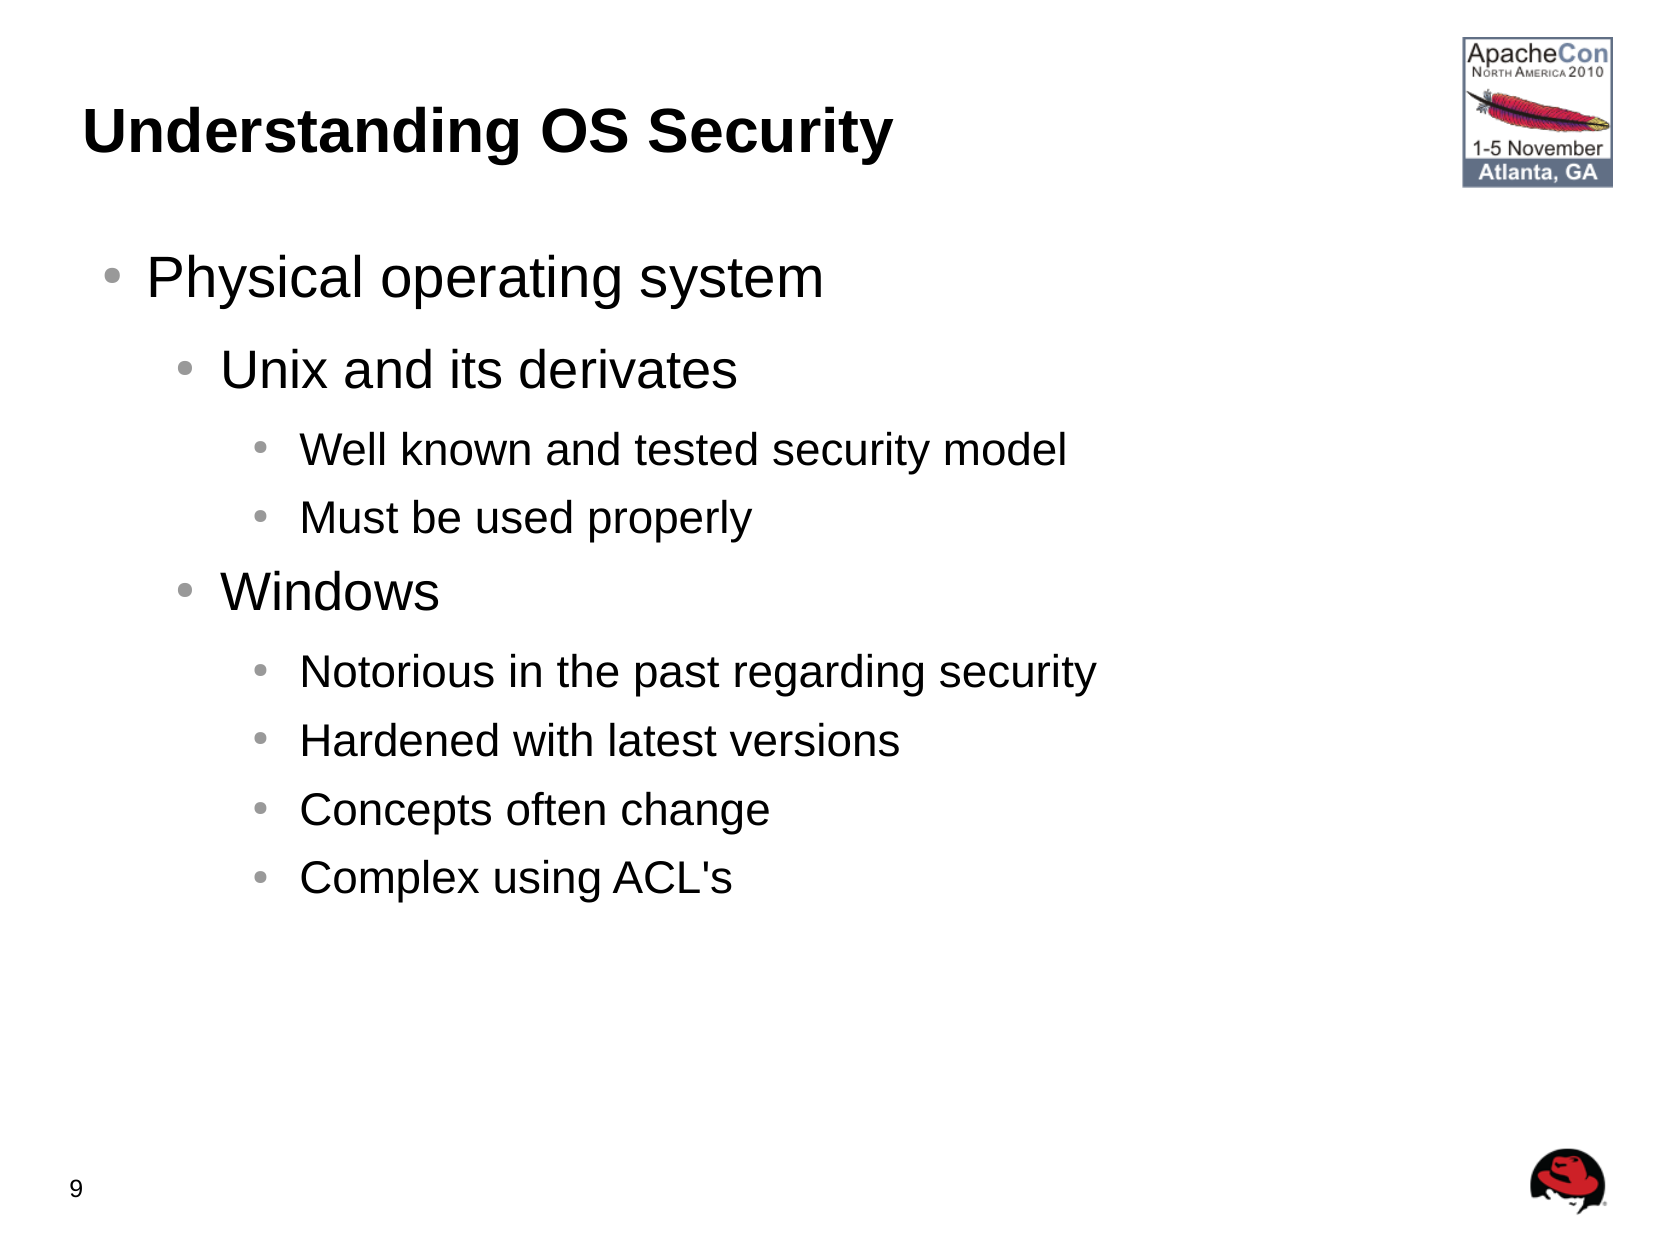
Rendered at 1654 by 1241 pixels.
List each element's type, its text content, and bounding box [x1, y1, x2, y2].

list Physical operating system Unix and its derivates Well known and tested security model Must be used properly Windows Notorious in the past regarding security Hardened with latest versions Concepts often change Complex using ACL's [86, 244, 1576, 1024]
title Understanding OS Security [82, 45, 1571, 218]
picture [1462, 37, 1613, 188]
picture [1529, 1146, 1613, 1224]
